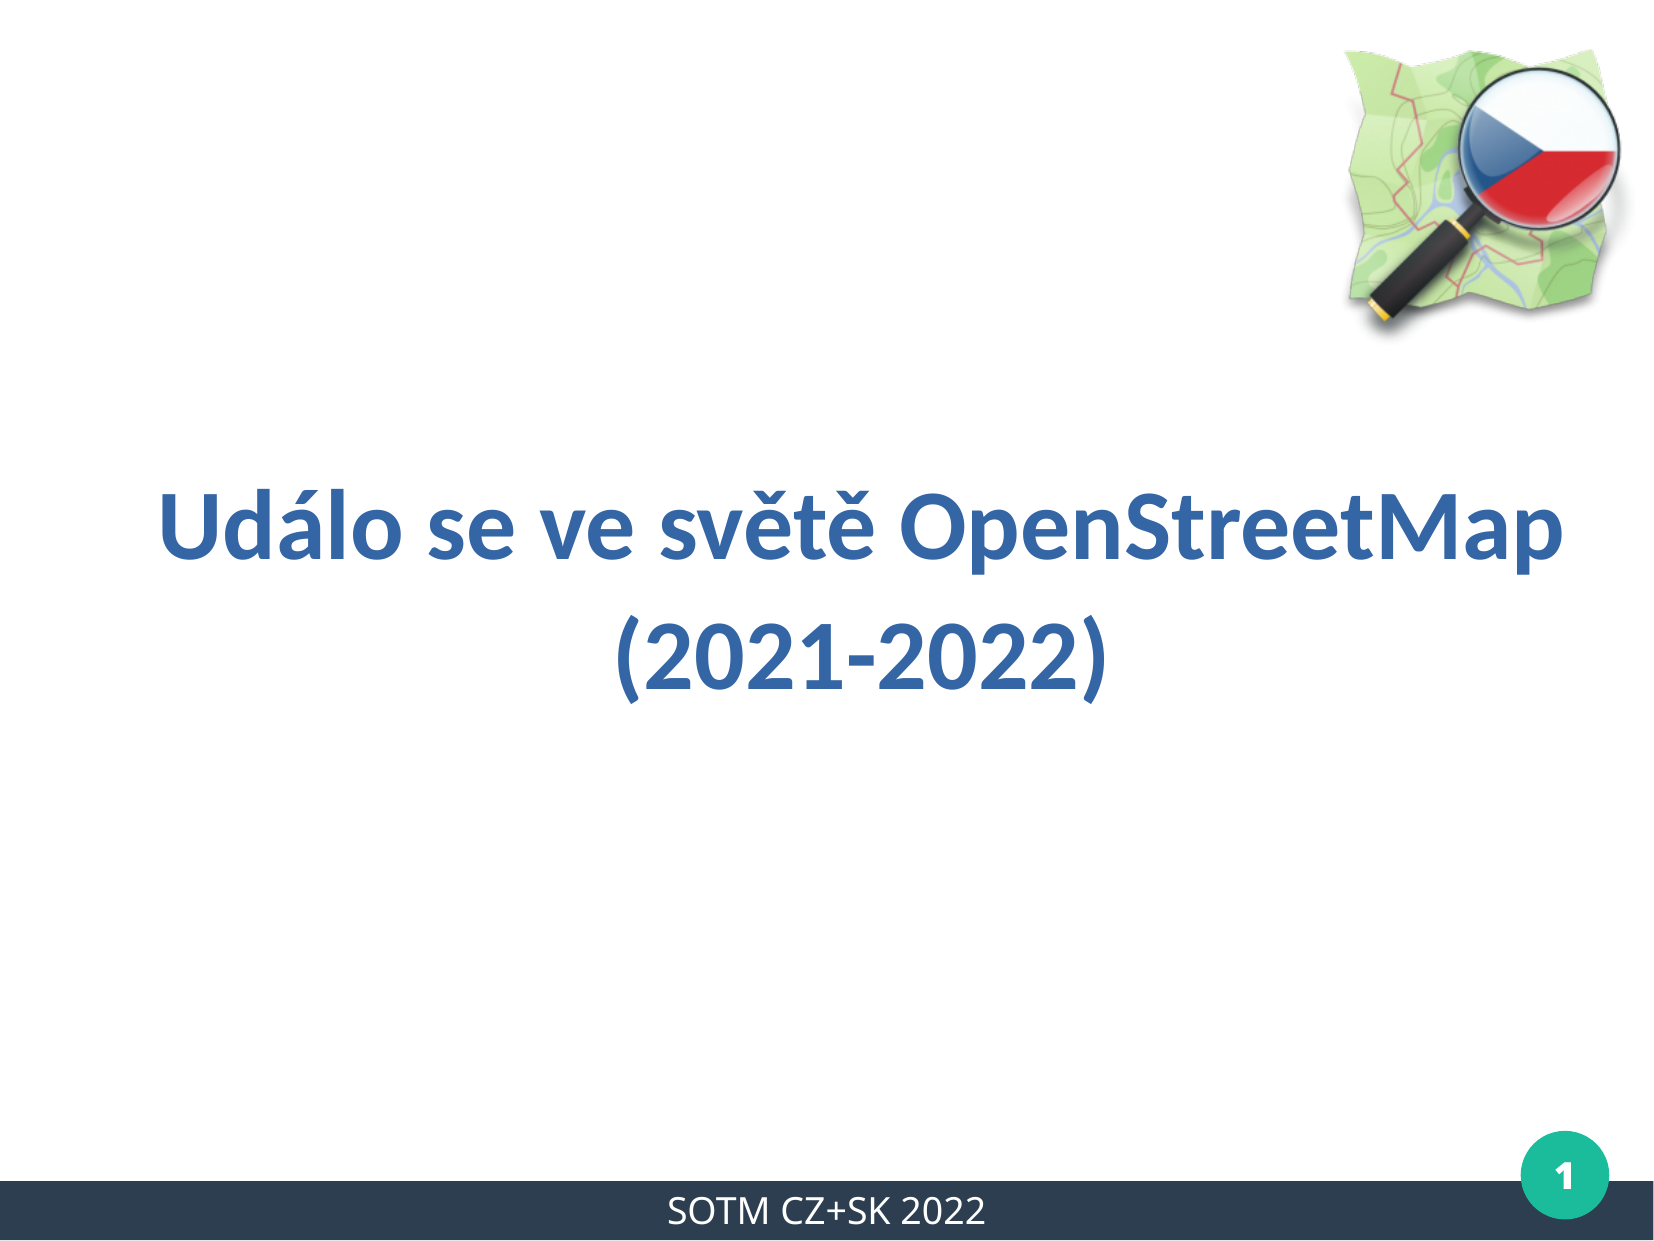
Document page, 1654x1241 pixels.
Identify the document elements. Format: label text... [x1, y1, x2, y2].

list Událo se ve světě OpenStreetMap (2021-2022) [59, 47, 1595, 1152]
picture [1595, 49, 1635, 350]
